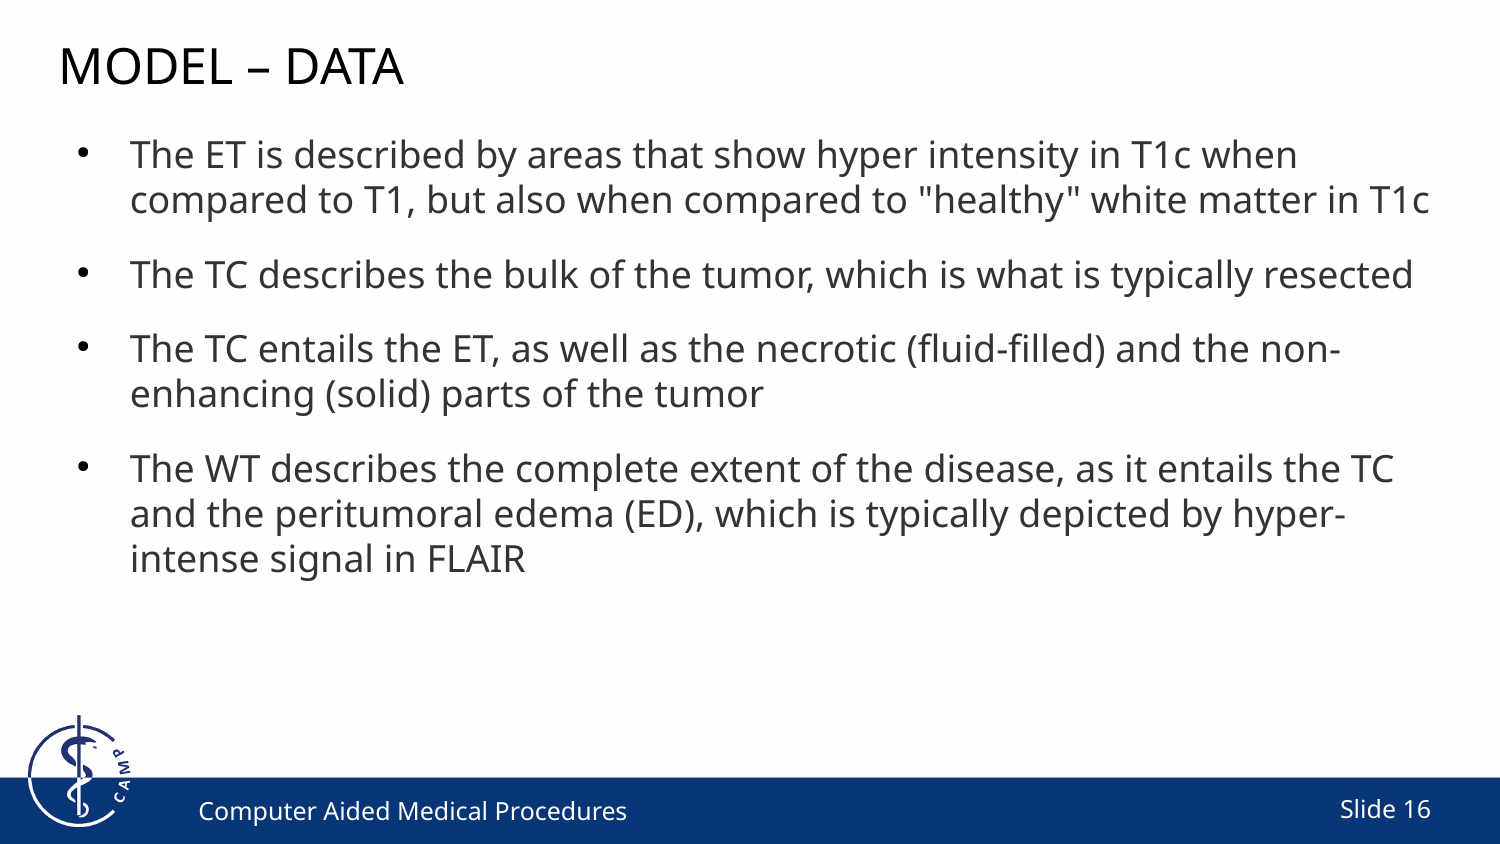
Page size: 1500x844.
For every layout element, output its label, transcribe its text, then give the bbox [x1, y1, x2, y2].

title MODEL – DATA [58, 28, 1438, 104]
picture [0, 0, 1500, 844]
text_box Slide <number> [1325, 778, 1500, 844]
text_box Computer Aided Medical Procedures [183, 778, 800, 844]
list The ET is described by areas that show hyper intensity in T1c when compared to T1, but also when compared to "healthy" white matter in T1c The TC describes the bulk of the tumor, which is what is typically resected The TC entails the ET, as well as the necrotic (fluid-filled) and the non-enhancing (solid) parts of the tumor The WT describes the complete extent of the disease, as it entails the TC and the peritumoral edema (ED), which is typically depicted by hyper-intense signal in FLAIR [58, 131, 1441, 760]
